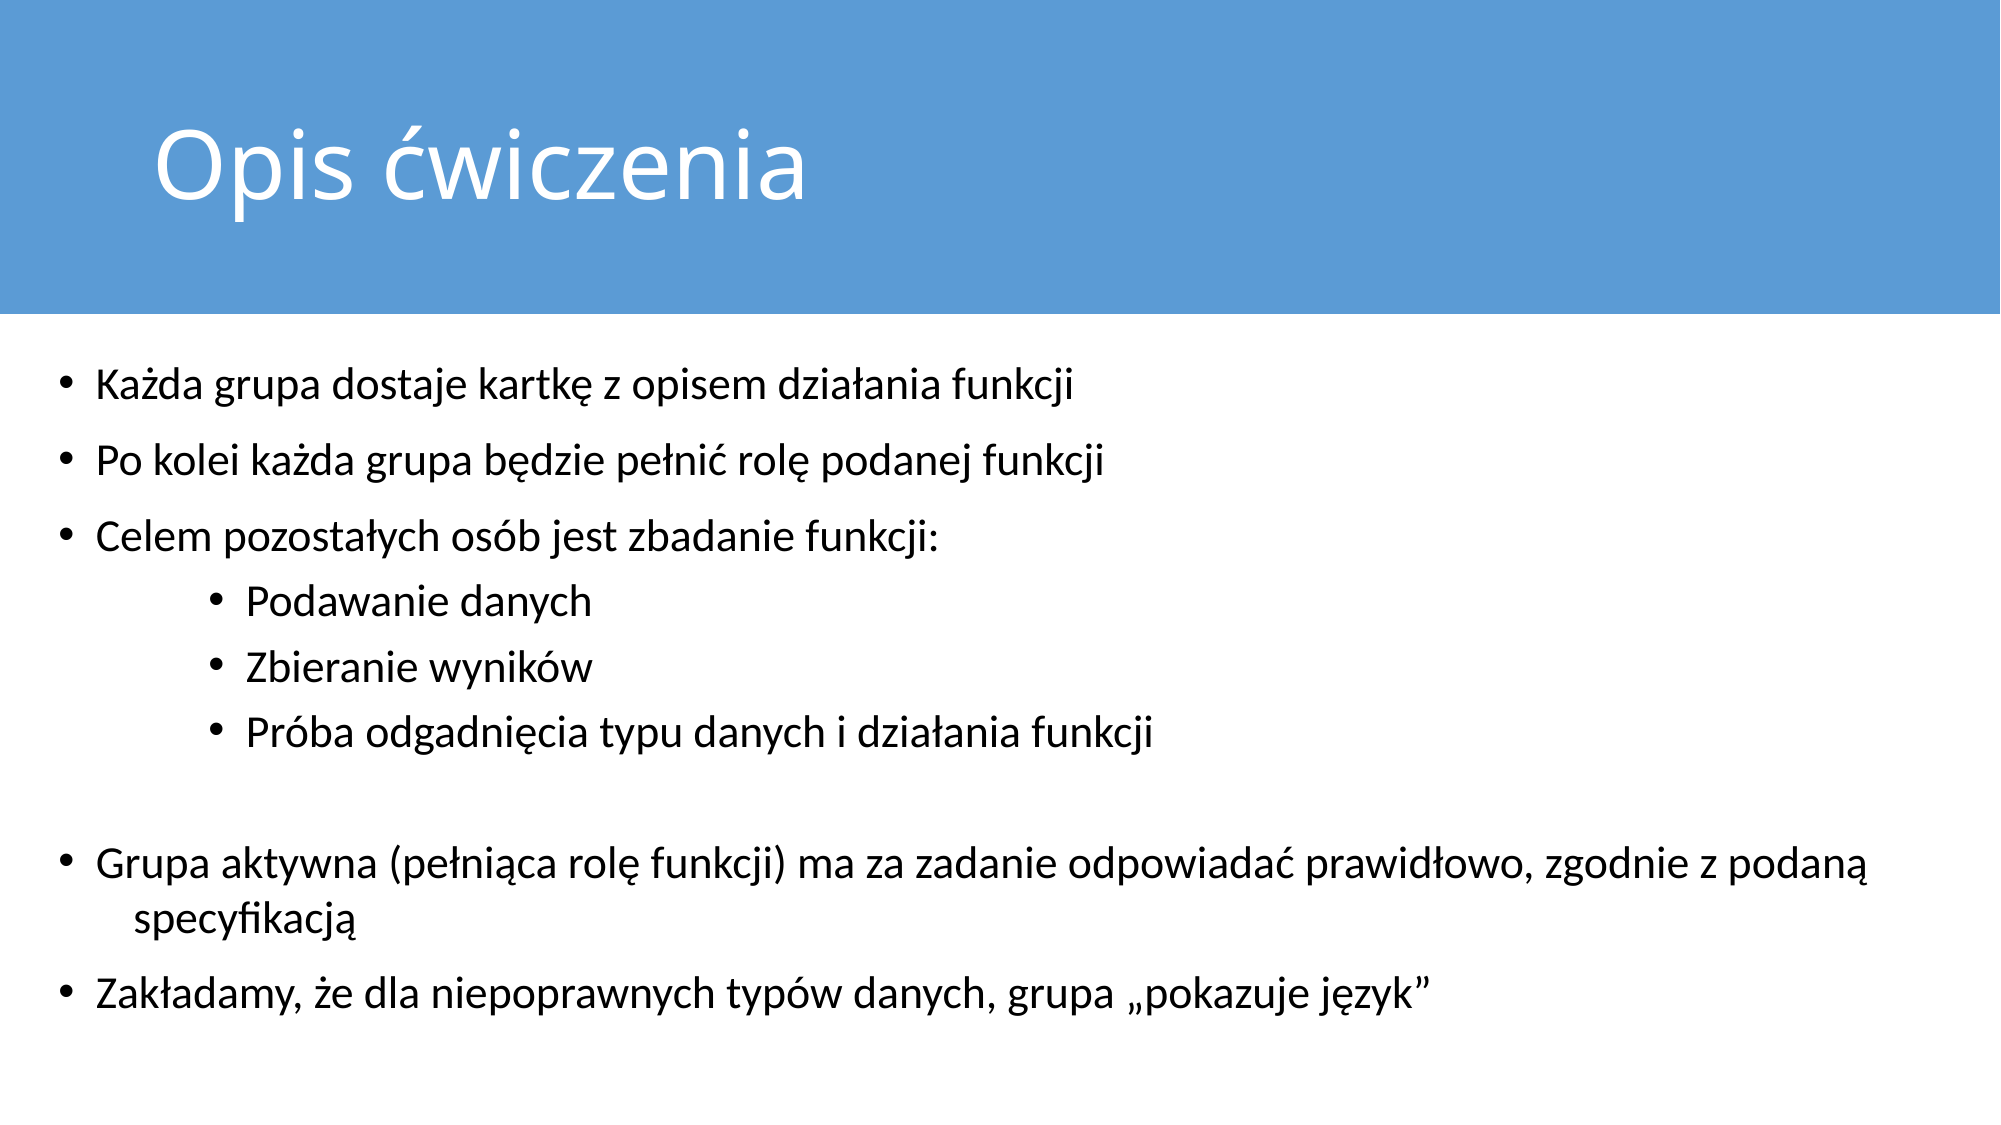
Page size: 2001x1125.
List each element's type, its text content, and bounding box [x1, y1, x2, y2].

text_box [0, 0, 2000, 314]
list Każda grupa dostaje kartkę z opisem działania funkcji Po kolei każda grupa będzie pełnić rolę podanej funkcji Celem pozostałych osób jest zbadanie funkcji: Podawanie danych Zbieranie wyników Próba odgadnięcia typu danych i działania funkcji Grupa aktywna (pełniąca rolę funkcji) ma za zadanie odpowiadać prawidłowo, zgodnie z podaną specyfikacją Zakładamy, że dla niepoprawnych typów danych, grupa „pokazuje język” [43, 346, 1931, 1105]
title Opis ćwiczenia [137, 59, 1863, 278]
